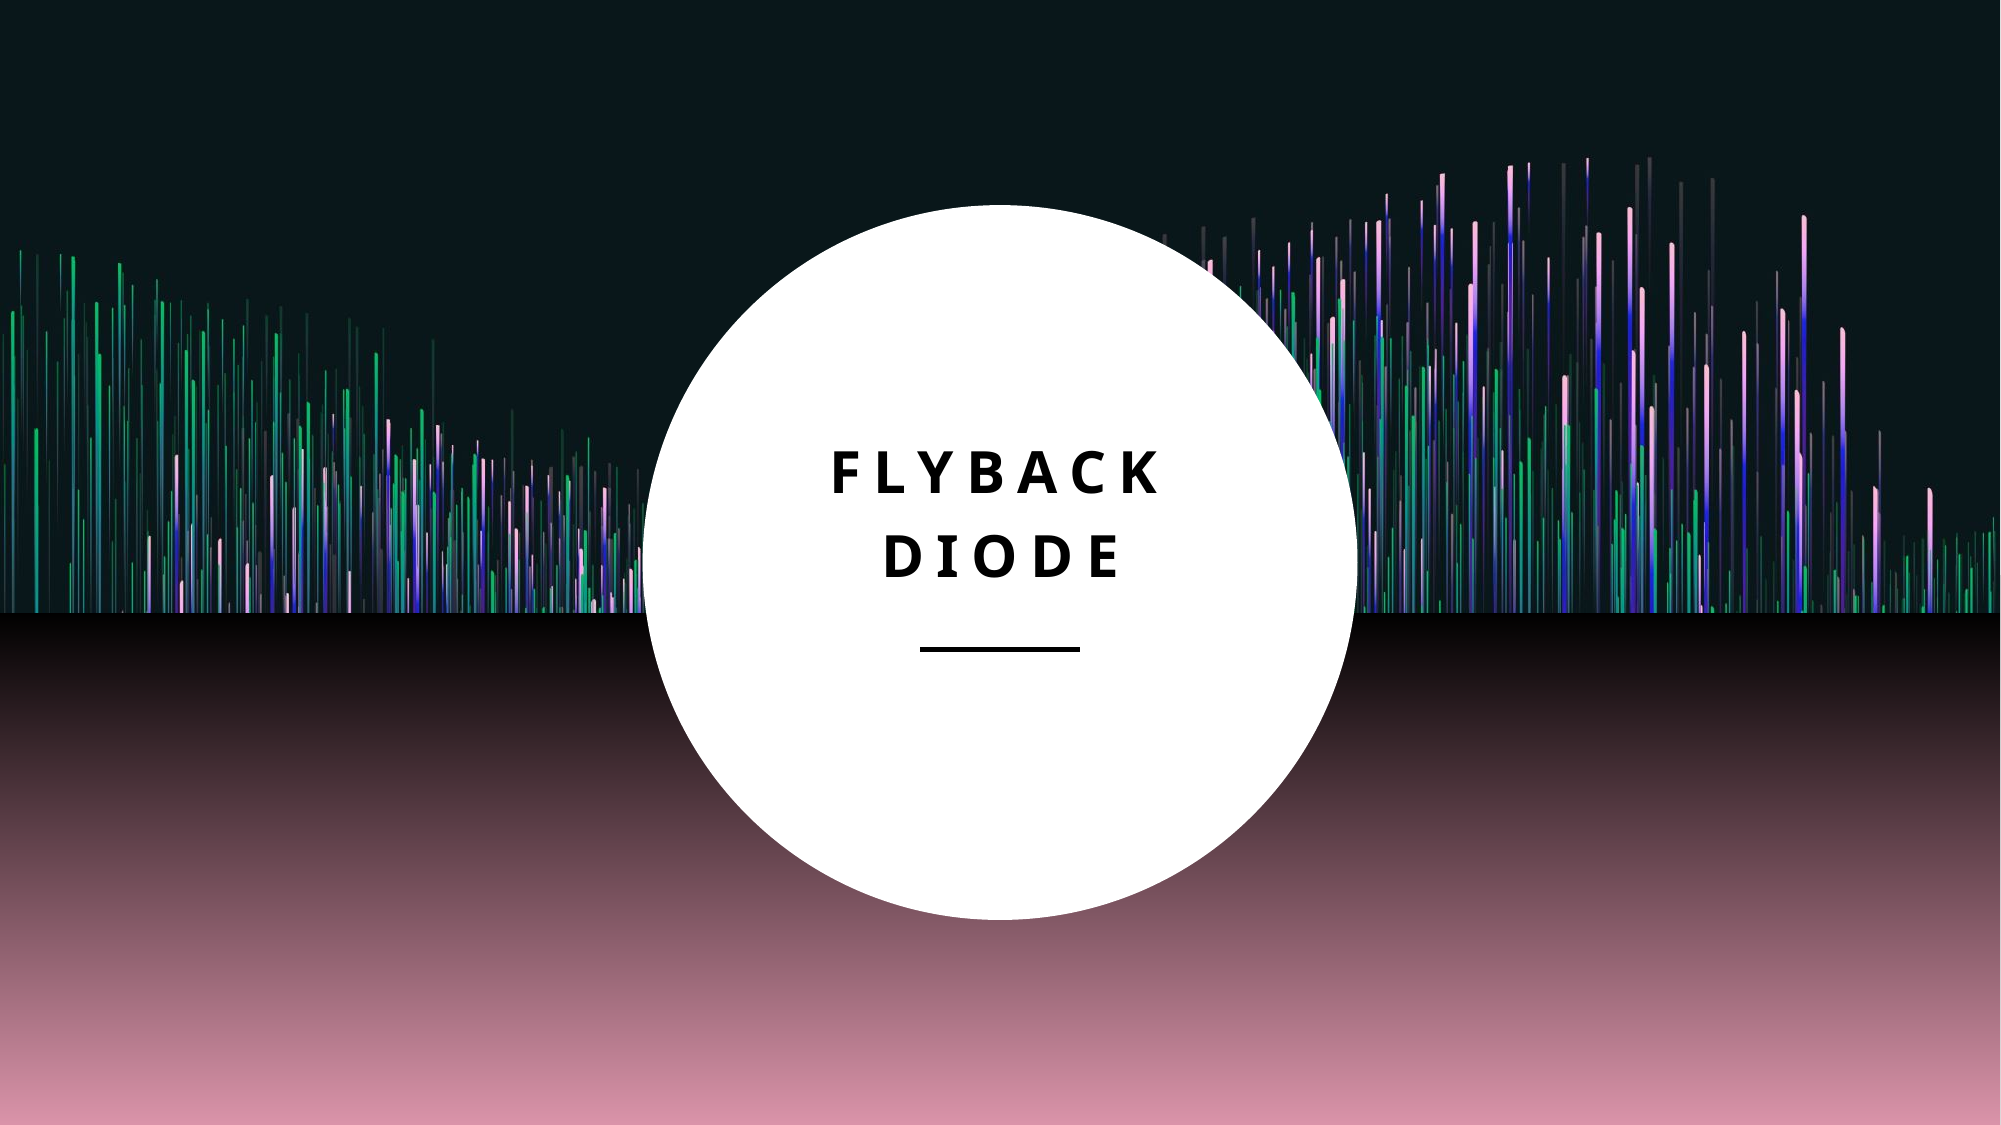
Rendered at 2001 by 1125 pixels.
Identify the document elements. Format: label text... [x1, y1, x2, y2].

picture [0, 0, 2000, 614]
title Flyback Diode [710, 362, 1291, 597]
text_box [0, 205, 2000, 1125]
